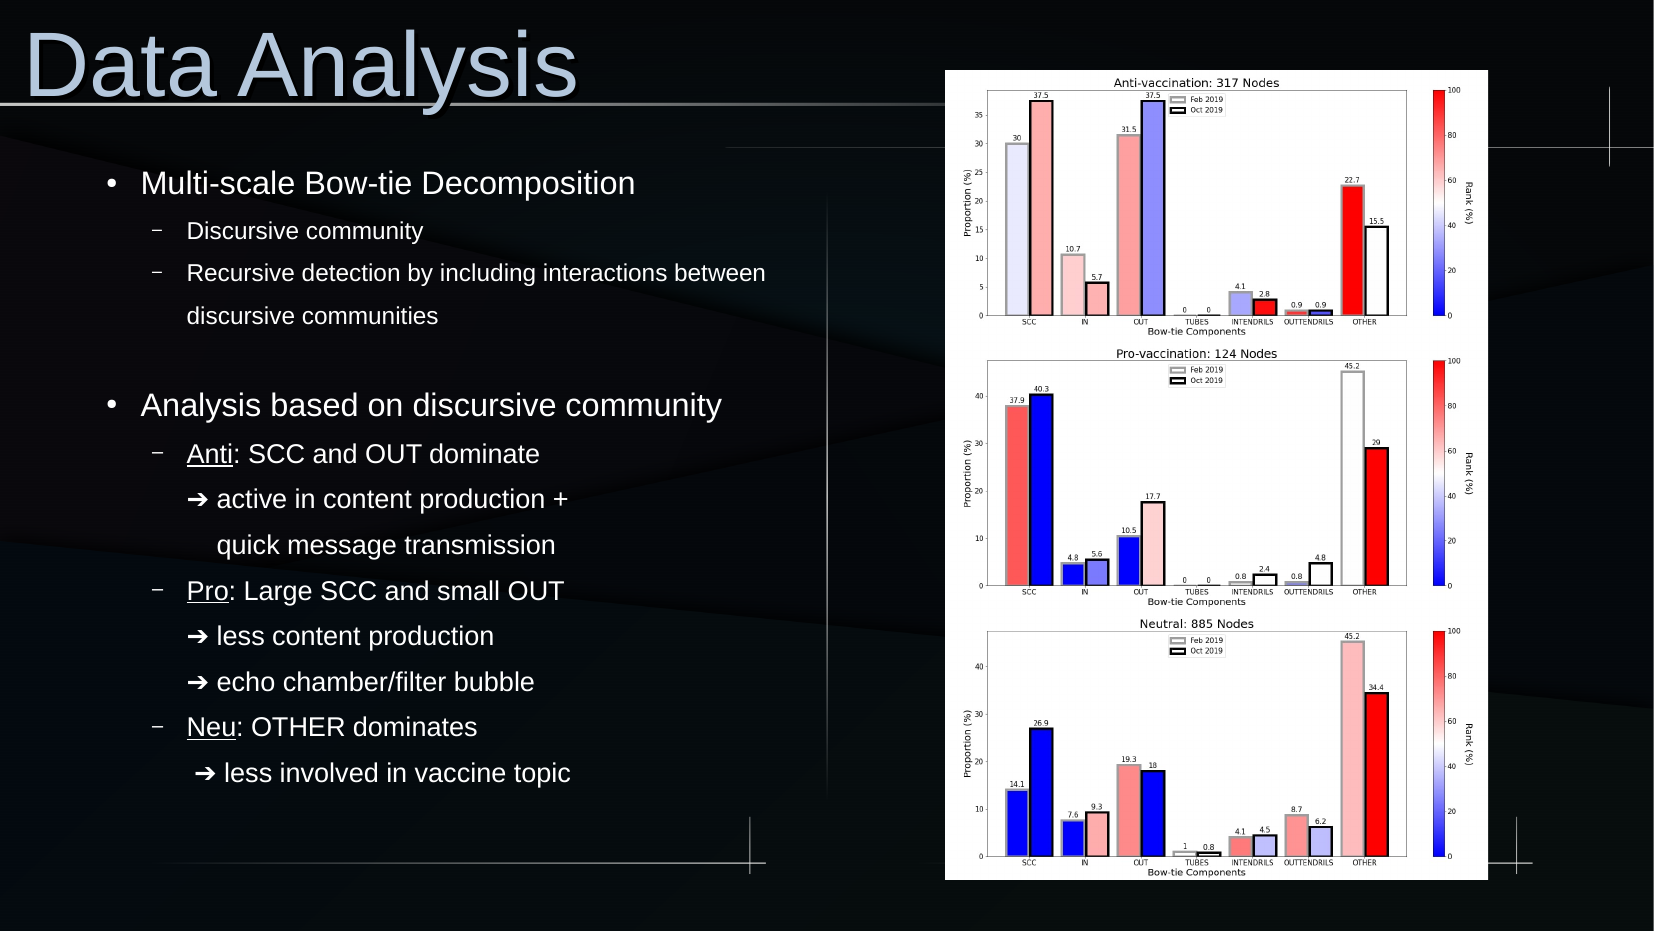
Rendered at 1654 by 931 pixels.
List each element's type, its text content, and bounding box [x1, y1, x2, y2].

picture [0, 0, 1654, 931]
title Data Analysis [23, 11, 1589, 119]
list Multi-scale Bow-tie Decomposition Discursive community Recursive detection by including interactions between discursive communities Analysis based on discursive community Anti: SCC and OUT dominate ➔ active in content production + quick message transmission Pro: Large SCC and small OUT ➔ less content production ➔ echo chamber/filter bubble Neu: OTHER dominates ➔ less involved in vaccine topic [94, 165, 945, 792]
